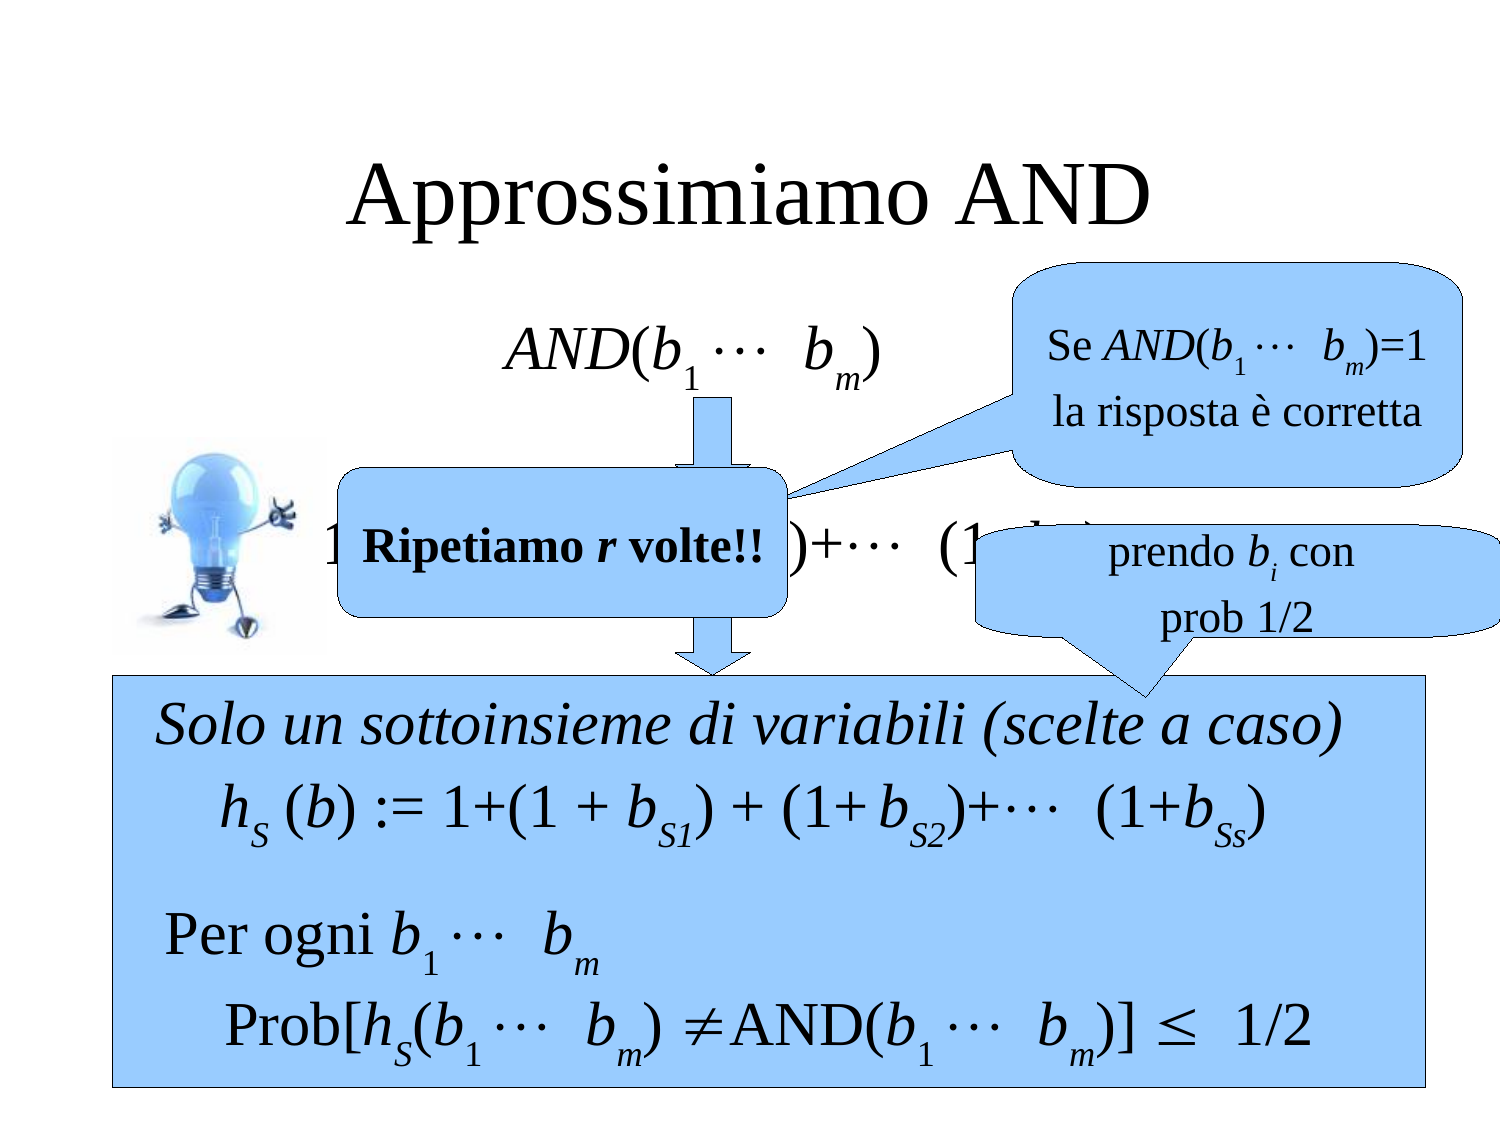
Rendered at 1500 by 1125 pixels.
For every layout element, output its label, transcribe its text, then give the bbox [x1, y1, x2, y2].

text_box Se AND(b1 ⋯ bm)=1 la risposta è corretta [788, 262, 1463, 499]
text_box 1+(1 + b1) + (1+ b2)+⋯ (1+bm) [327, 494, 338, 601]
text_box 1+(1 + b1) + (1+ b2)+⋯ (1+bm) [787, 494, 1163, 601]
text_box [675, 397, 751, 467]
text_box [675, 618, 751, 676]
text_box hS (b) := 1+(1 + bS1) + (1+ bS2)+⋯ (1+bSs) [187, 757, 1300, 863]
text_box Ripetiamo r volte!! [337, 467, 788, 618]
title Approssimiamo AND [112, 107, 1387, 280]
picture [112, 437, 327, 656]
text_box [112, 675, 1426, 1088]
text_box AND(b1 ⋯ bm) [337, 299, 1012, 406]
text_box Per ogni b1 ⋯ bm Prob[hS(b1 ⋯ bm) ≠AND(b1 ⋯ bm)] ≤ 1/2 [150, 885, 1388, 1081]
text_box prendo bi con prob 1/2 [975, 524, 1500, 698]
text_box Solo un sottoinsieme di variabili (scelte a caso) [112, 675, 1388, 765]
